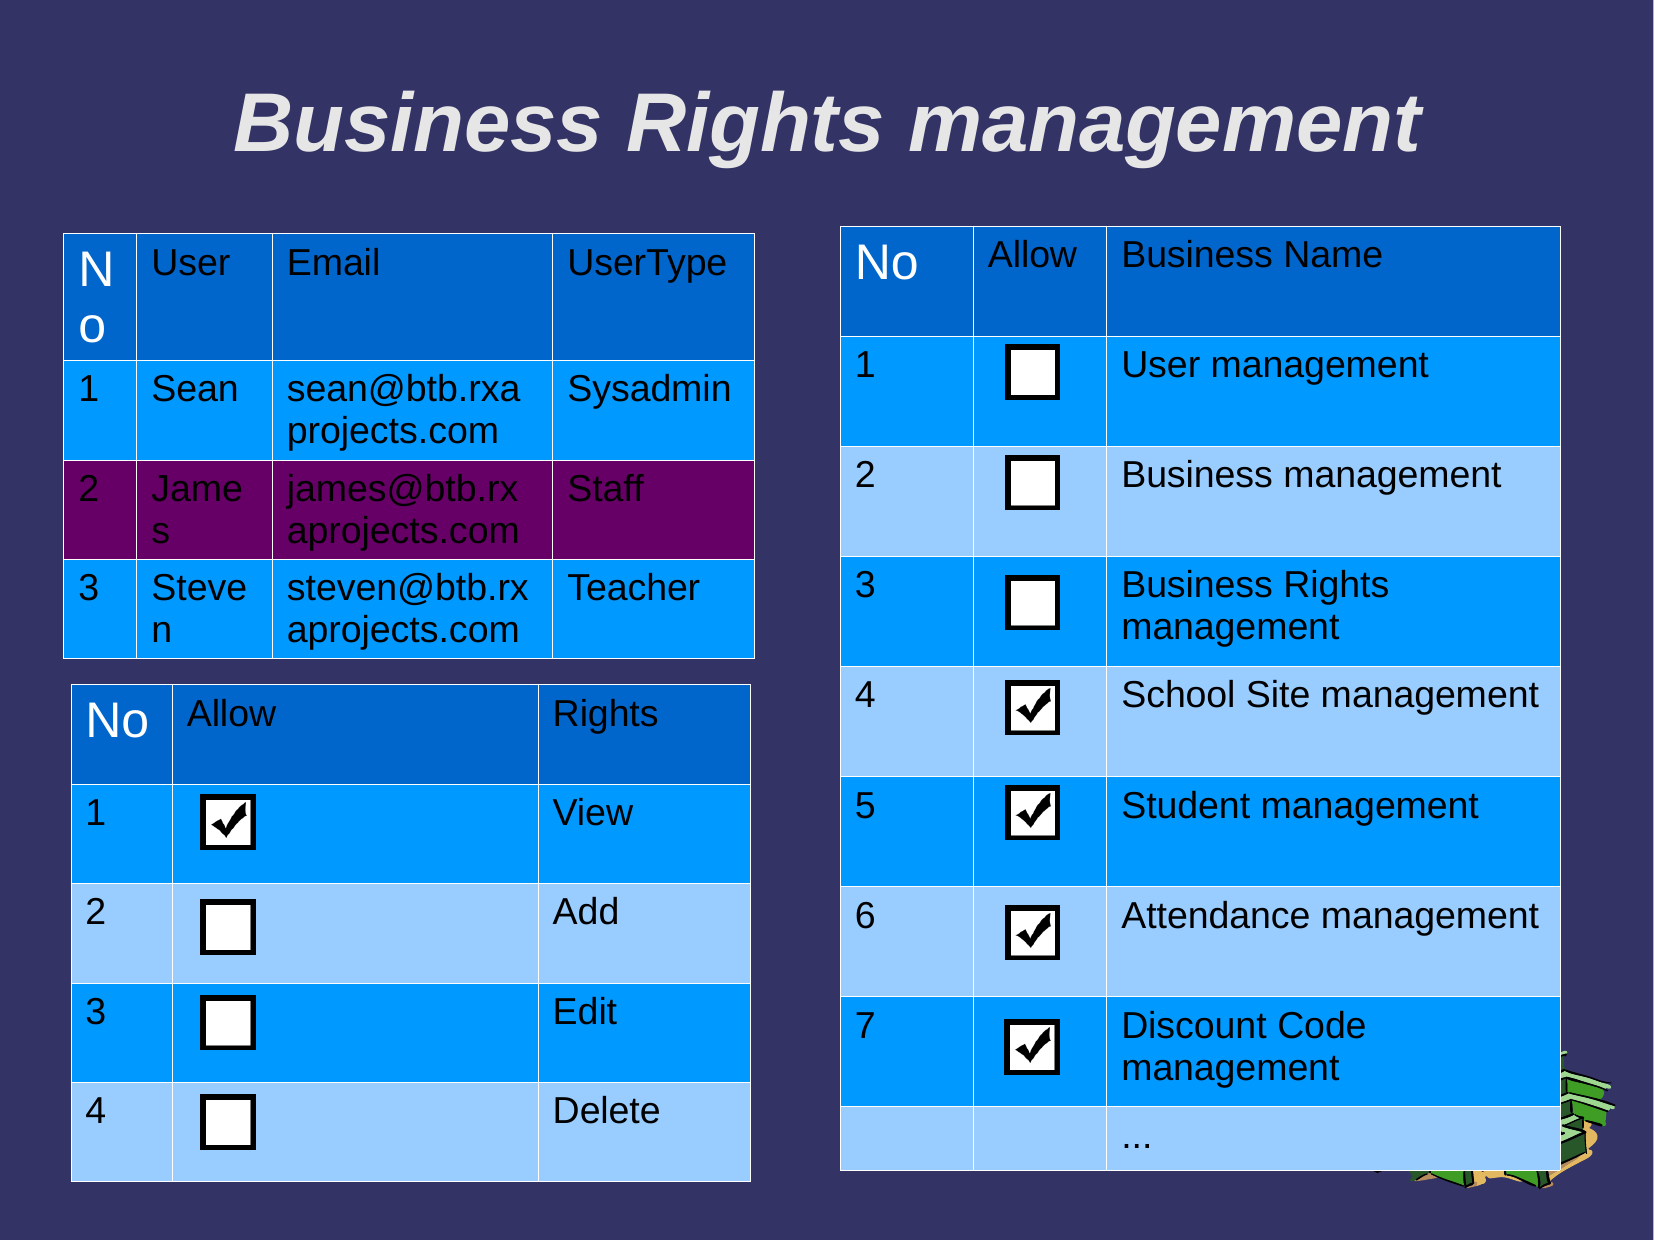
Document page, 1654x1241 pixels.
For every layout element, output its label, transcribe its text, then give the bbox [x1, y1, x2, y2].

table_cell steven@btb.rxaprojects.com [273, 560, 552, 658]
table_header UserType [553, 234, 754, 360]
picture [1005, 344, 1060, 400]
picture [200, 1094, 256, 1150]
table_cell 4 [841, 667, 973, 776]
table_cell [974, 777, 1106, 886]
table_header No [841, 227, 973, 336]
table_cell Steven [137, 560, 272, 658]
table_header Business Name [1107, 227, 1560, 336]
table_cell 7 [841, 997, 973, 1106]
table_cell Staff [553, 461, 754, 559]
table_cell Discount Code management [1107, 997, 1560, 1106]
table_cell 1 [64, 361, 136, 460]
table_header Allow [974, 227, 1106, 336]
table_cell 5 [841, 777, 973, 886]
table_cell 4 [72, 1083, 172, 1181]
picture [200, 899, 256, 955]
table_cell [974, 557, 1106, 666]
table_cell Attendance management [1107, 887, 1560, 996]
table_cell Student management [1107, 777, 1560, 886]
table_cell Business management [1107, 447, 1560, 556]
table_cell [974, 337, 1106, 446]
table_cell [974, 447, 1106, 556]
table_cell James [137, 461, 272, 559]
table_cell 2 [64, 461, 136, 559]
table_cell [974, 667, 1106, 776]
table_header No [64, 234, 136, 360]
table_cell School Site management [1107, 667, 1560, 776]
table_cell [173, 785, 538, 883]
table_cell ... [1107, 1107, 1560, 1170]
table_cell Sean [137, 361, 272, 460]
table_cell 2 [72, 884, 172, 983]
table_header No [72, 685, 172, 784]
table_cell [173, 1083, 538, 1181]
table_cell [173, 884, 538, 983]
table_cell 3 [64, 560, 136, 658]
table_cell Business Rights management [1107, 557, 1560, 666]
table_cell User management [1107, 337, 1560, 446]
table_cell Sysadmin [553, 361, 754, 460]
picture [1005, 575, 1060, 631]
table_cell [974, 887, 1106, 996]
table_header Email [273, 234, 552, 360]
picture [200, 995, 256, 1051]
table_cell Edit [539, 984, 750, 1082]
table_cell [173, 984, 538, 1082]
table_cell [974, 1107, 1106, 1170]
table_cell 6 [841, 887, 973, 996]
table_cell Delete [539, 1083, 750, 1181]
table_cell sean@btb.rxaprojects.com [273, 361, 552, 460]
table_header Rights [539, 685, 750, 784]
picture [200, 794, 256, 850]
title Business Rights management [121, 19, 1534, 227]
picture [1005, 785, 1060, 841]
table_cell 1 [841, 337, 973, 446]
table_cell 1 [72, 785, 172, 883]
table_cell [841, 1107, 973, 1170]
table_cell 3 [72, 984, 172, 1082]
picture [1005, 905, 1060, 961]
table_header Allow [173, 685, 538, 784]
table_cell Teacher [553, 560, 754, 658]
picture [1004, 1019, 1060, 1075]
table_cell View [539, 785, 750, 883]
table_cell 2 [841, 447, 973, 556]
table_cell [974, 997, 1106, 1106]
picture [1005, 455, 1060, 511]
table_header User [137, 234, 272, 360]
picture [1005, 680, 1060, 736]
table_cell 3 [841, 557, 973, 666]
table_cell james@btb.rxaprojects.com [273, 461, 552, 559]
table_cell Add [539, 884, 750, 983]
